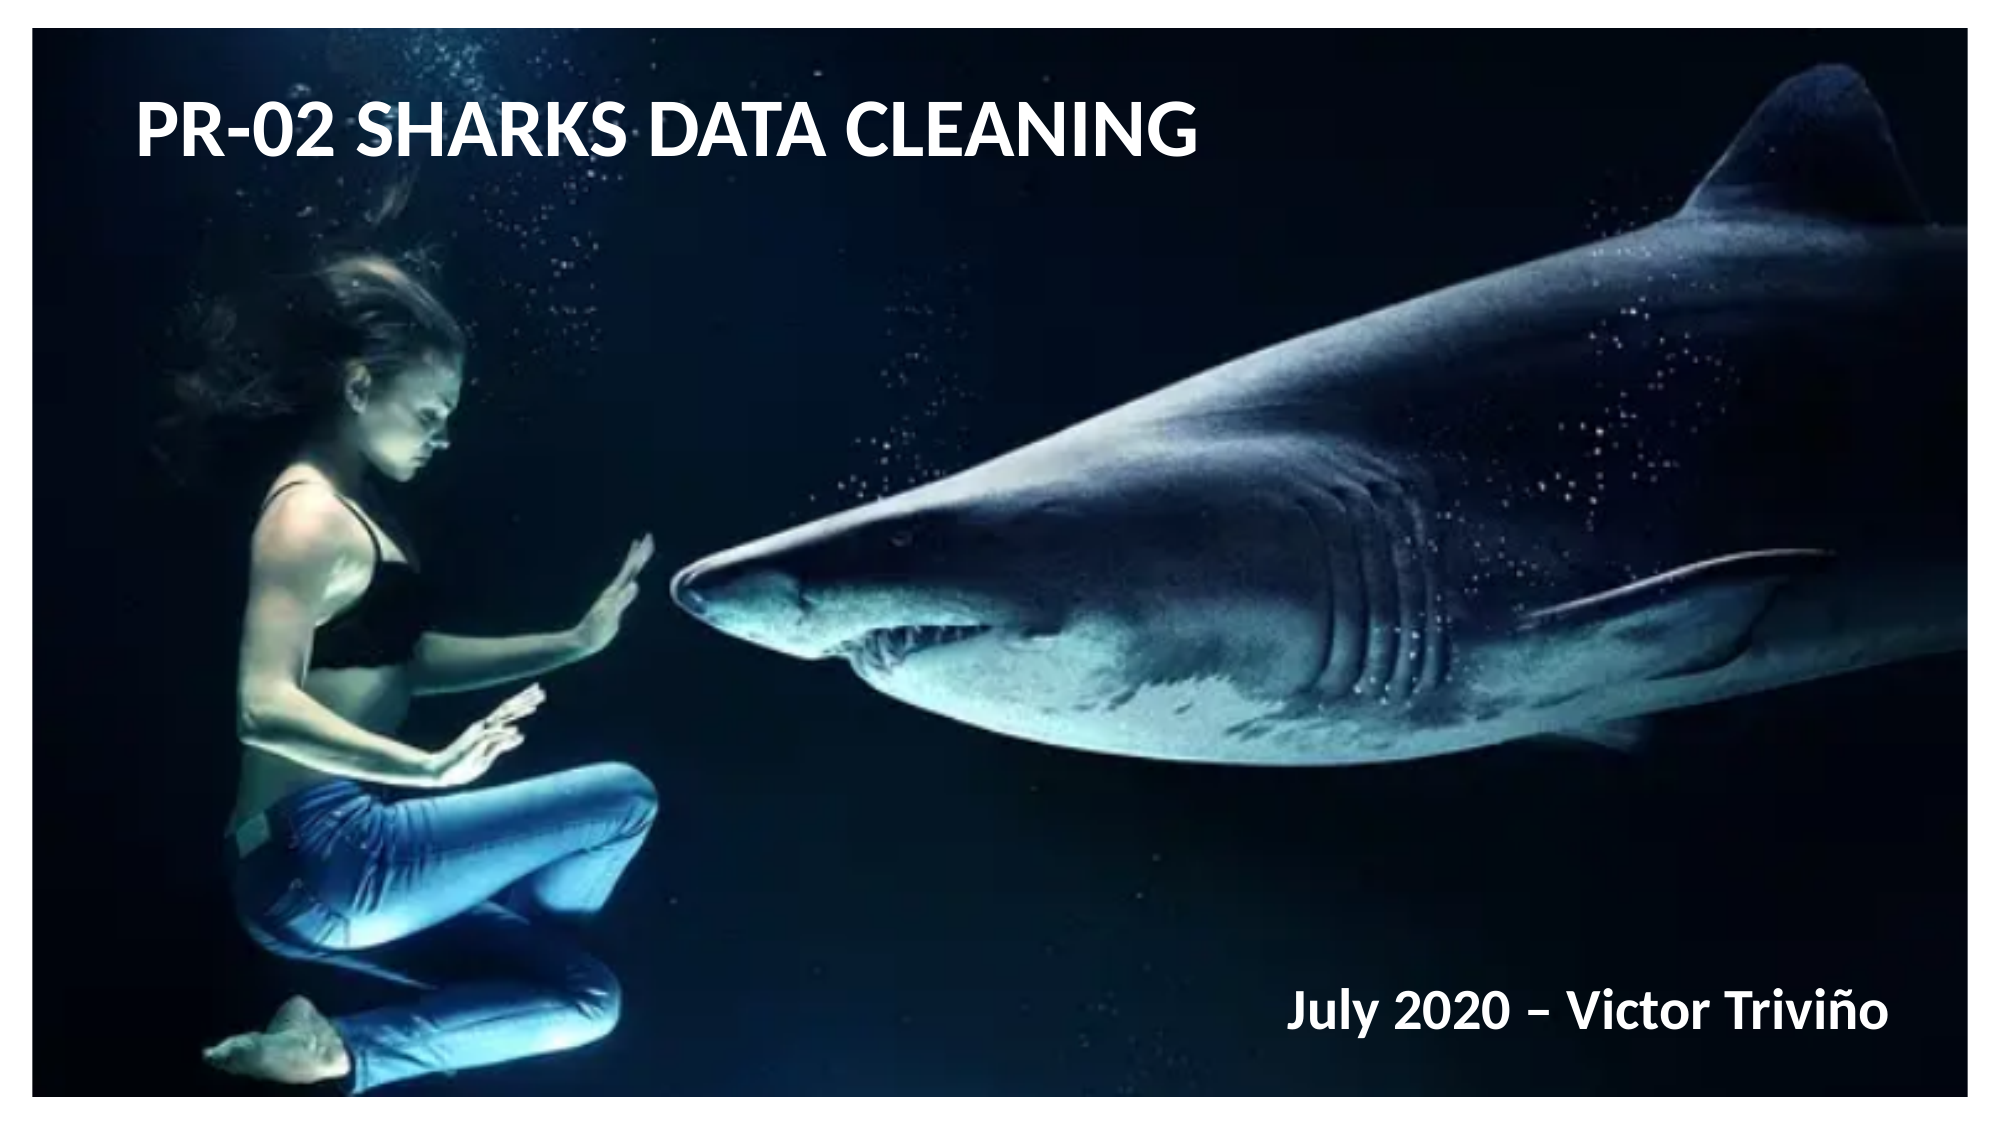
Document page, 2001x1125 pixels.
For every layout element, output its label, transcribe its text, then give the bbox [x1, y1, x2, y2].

picture [32, 28, 1968, 1097]
text_box July 2020 – Victor Triviño [1272, 963, 1929, 1050]
text_box PR-02 SHARKS DATA CLEANING [120, 65, 1224, 182]
